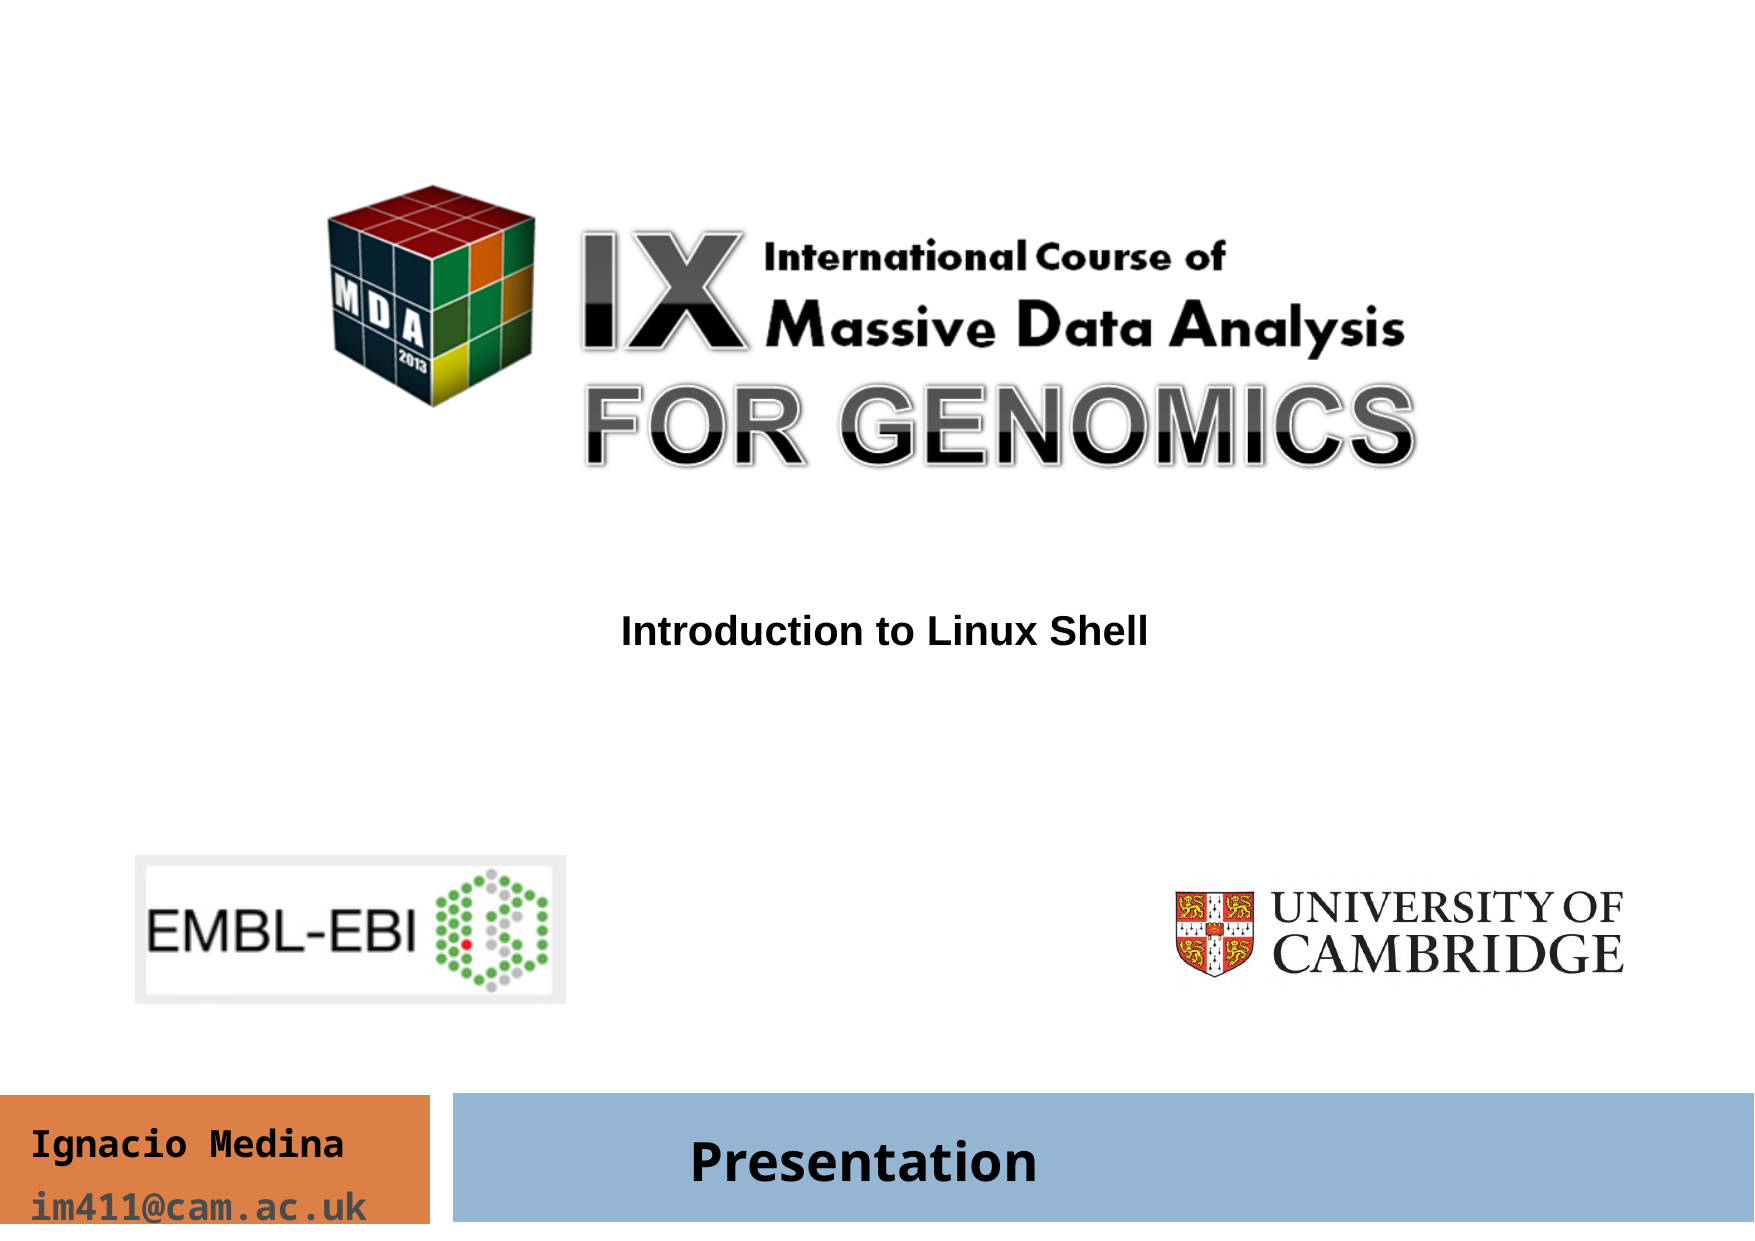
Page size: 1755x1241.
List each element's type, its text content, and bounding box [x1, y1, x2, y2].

text_box Introduction to Linux Shell [480, 600, 1291, 662]
text_box Ignacio Medina im411@cam.ac.uk [15, 1110, 436, 1213]
picture [1170, 875, 1633, 991]
text_box Presentation [675, 1116, 1726, 1194]
picture [135, 855, 566, 1005]
picture [325, 171, 1429, 495]
